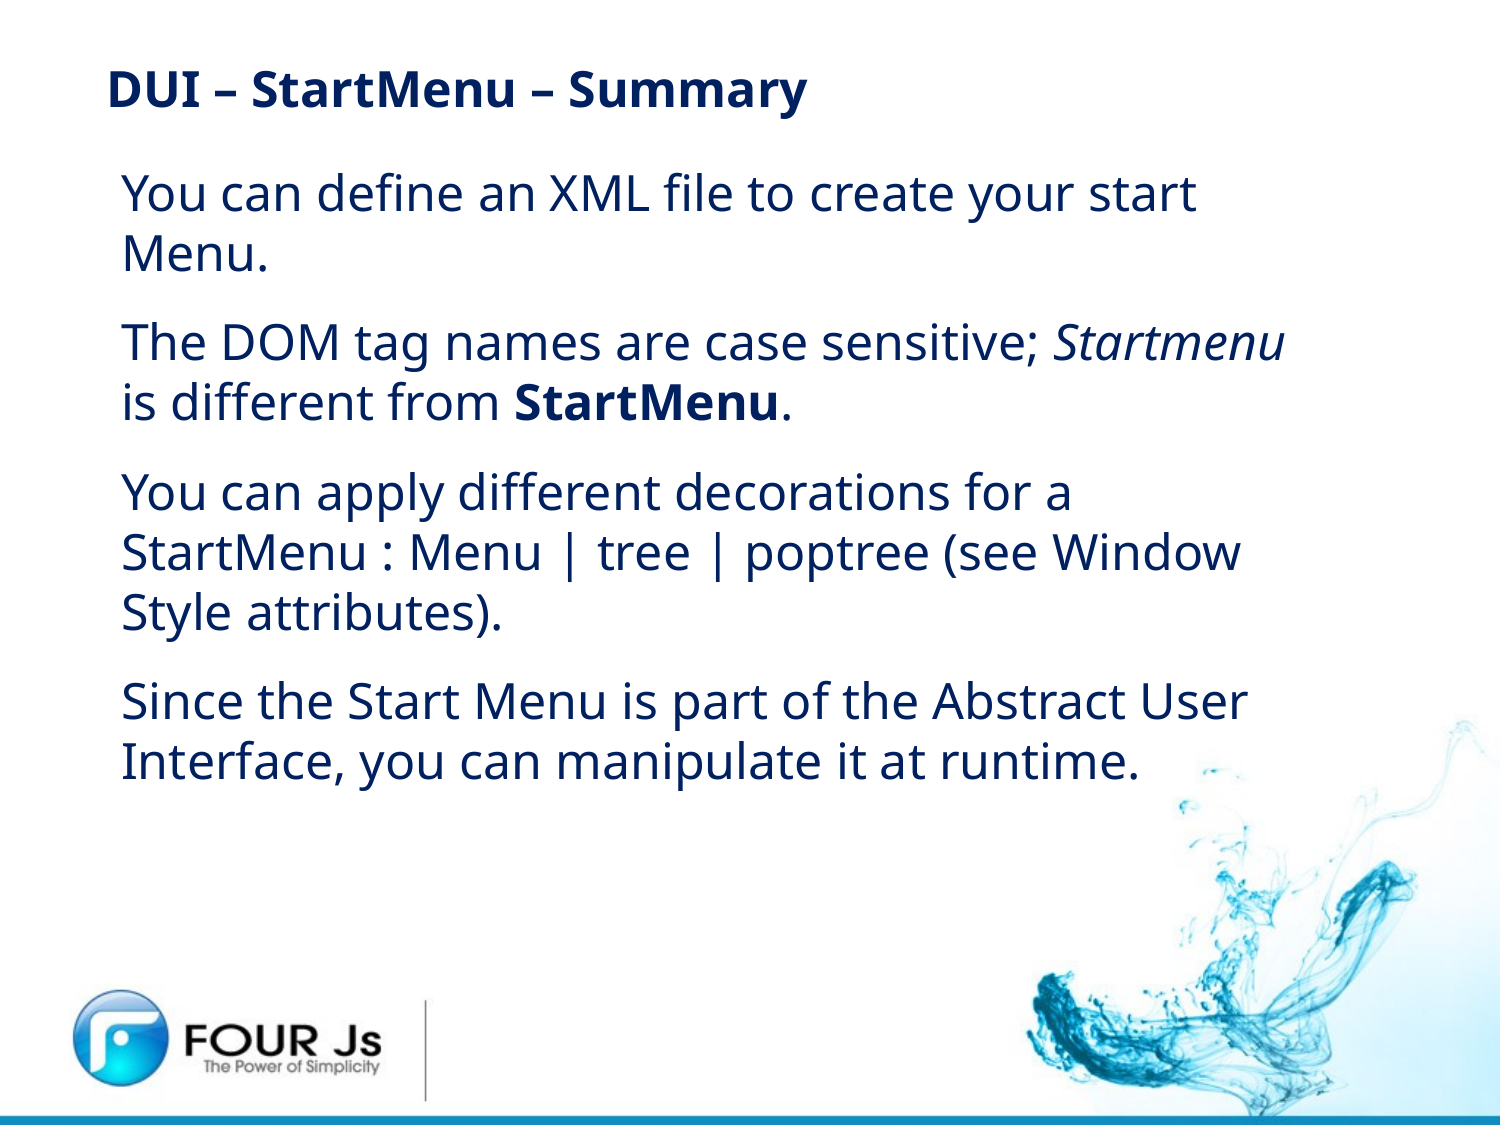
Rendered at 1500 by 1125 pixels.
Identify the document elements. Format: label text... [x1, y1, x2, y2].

picture [0, 0, 1500, 1122]
text_box You can define an XML file to create your start Menu. The DOM tag names are case sensitive; Startmenu is different from StartMenu. You can apply different decorations for a StartMenu : Menu | tree | poptree (see Window Style attributes). Since the Start Menu is part of the Abstract User Interface, you can manipulate it at runtime. [106, 153, 1329, 928]
title DUI – StartMenu – Summary [106, 35, 1388, 141]
text_box [11, 141, 1418, 993]
